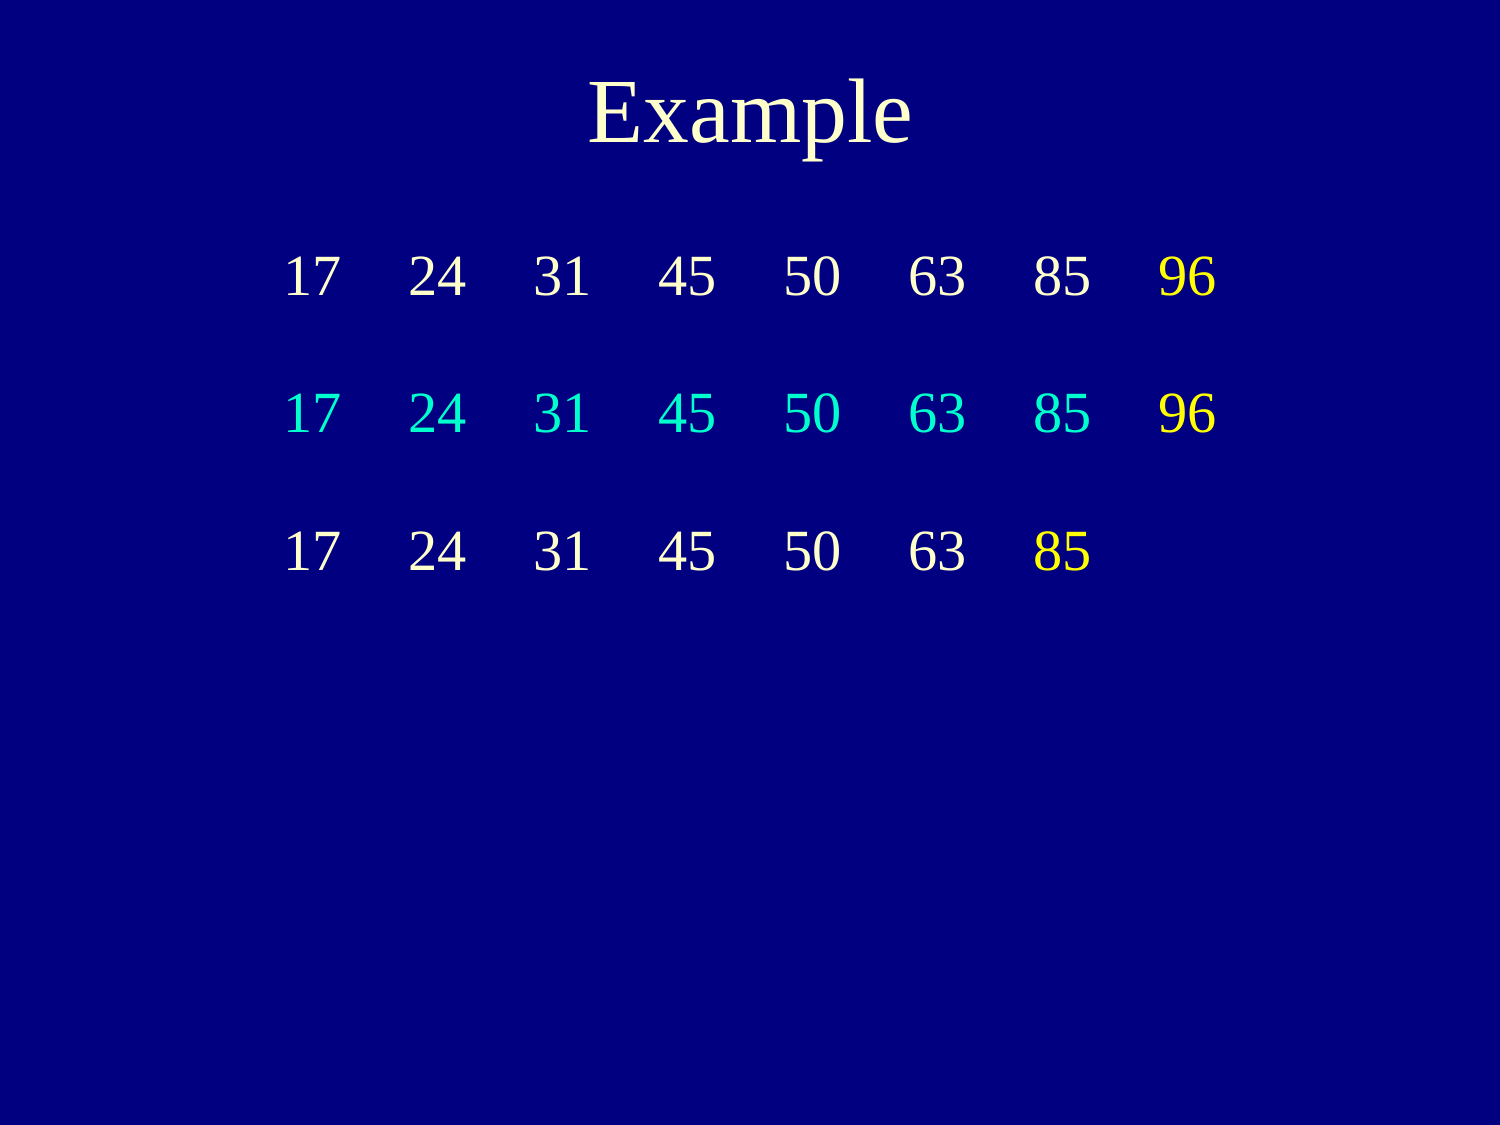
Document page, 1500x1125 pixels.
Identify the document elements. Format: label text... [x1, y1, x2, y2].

table_header 63 [875, 229, 1000, 325]
table_header 17 [250, 367, 375, 463]
table_header 50 [750, 504, 875, 600]
table_header 17 [250, 229, 375, 325]
table_header 24 [375, 229, 500, 325]
table_header 17 [250, 504, 375, 600]
table_header 31 [500, 367, 625, 463]
table_header 96 [1125, 229, 1250, 325]
table_header 45 [625, 229, 750, 325]
table_header 50 [750, 229, 875, 325]
table_header 24 [375, 504, 500, 600]
table_header 85 [1000, 504, 1125, 600]
table_header 45 [625, 504, 750, 600]
table_header 45 [625, 367, 750, 463]
title Example [22, 43, 1480, 169]
table_header 31 [500, 504, 625, 600]
table_header 31 [500, 229, 625, 325]
table_header 96 [1125, 367, 1250, 463]
table_header 85 [1000, 367, 1125, 463]
table_header 63 [875, 504, 1000, 600]
table_header 50 [750, 367, 875, 463]
table_header 85 [1000, 229, 1125, 325]
table_header 63 [875, 367, 1000, 463]
table_header 24 [375, 367, 500, 463]
